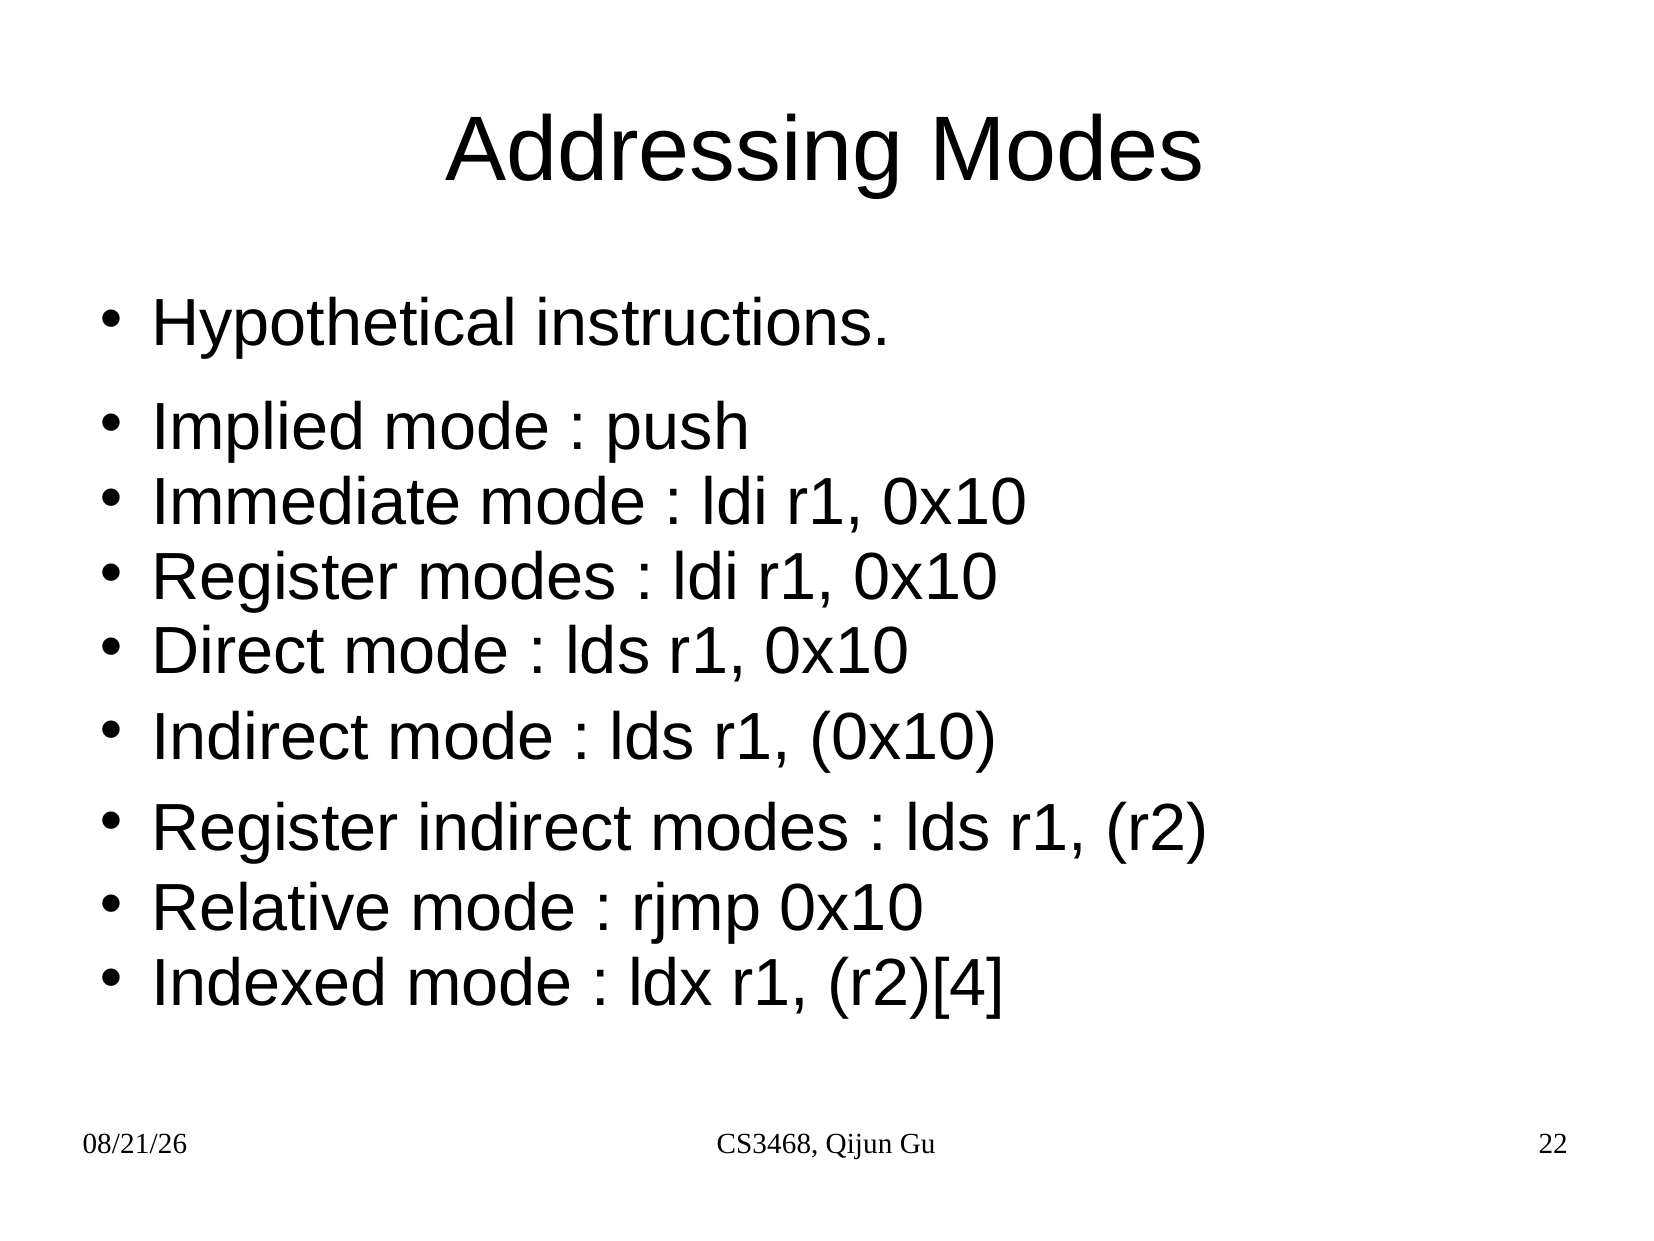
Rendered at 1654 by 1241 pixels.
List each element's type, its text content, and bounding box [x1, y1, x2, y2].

title Addressing Modes [82, 56, 1569, 247]
list Hypothetical instructions. Implied mode : push Immediate mode : ldi r1, 0x10 Register modes : ldi r1, 0x10 Direct mode : lds r1, 0x10 Indirect mode : lds r1, (0x10)‏ Register indirect modes : lds r1, (r2)‏ Relative mode : rjmp 0x10 Indexed mode : ldx r1, (r2)[4] [82, 290, 1569, 1096]
